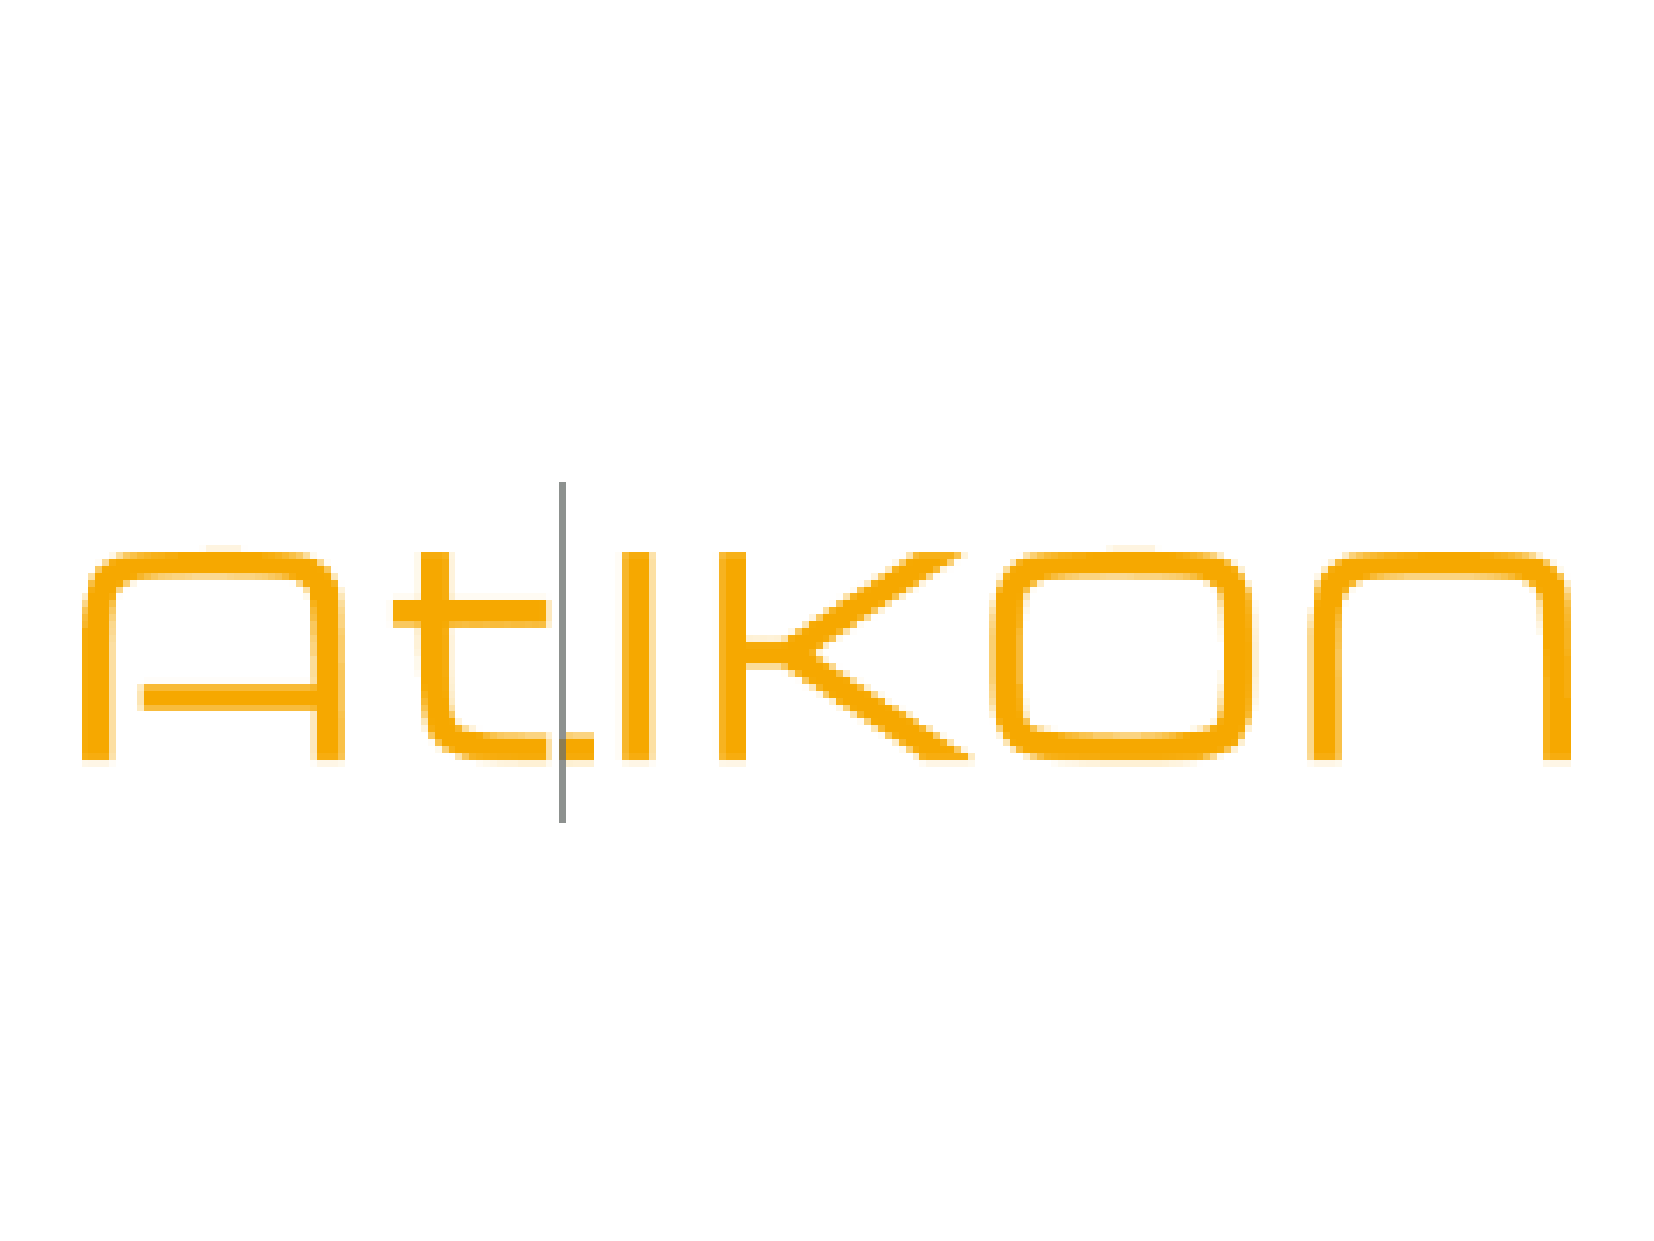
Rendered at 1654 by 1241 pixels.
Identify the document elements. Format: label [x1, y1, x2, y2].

picture [82, 476, 1571, 823]
